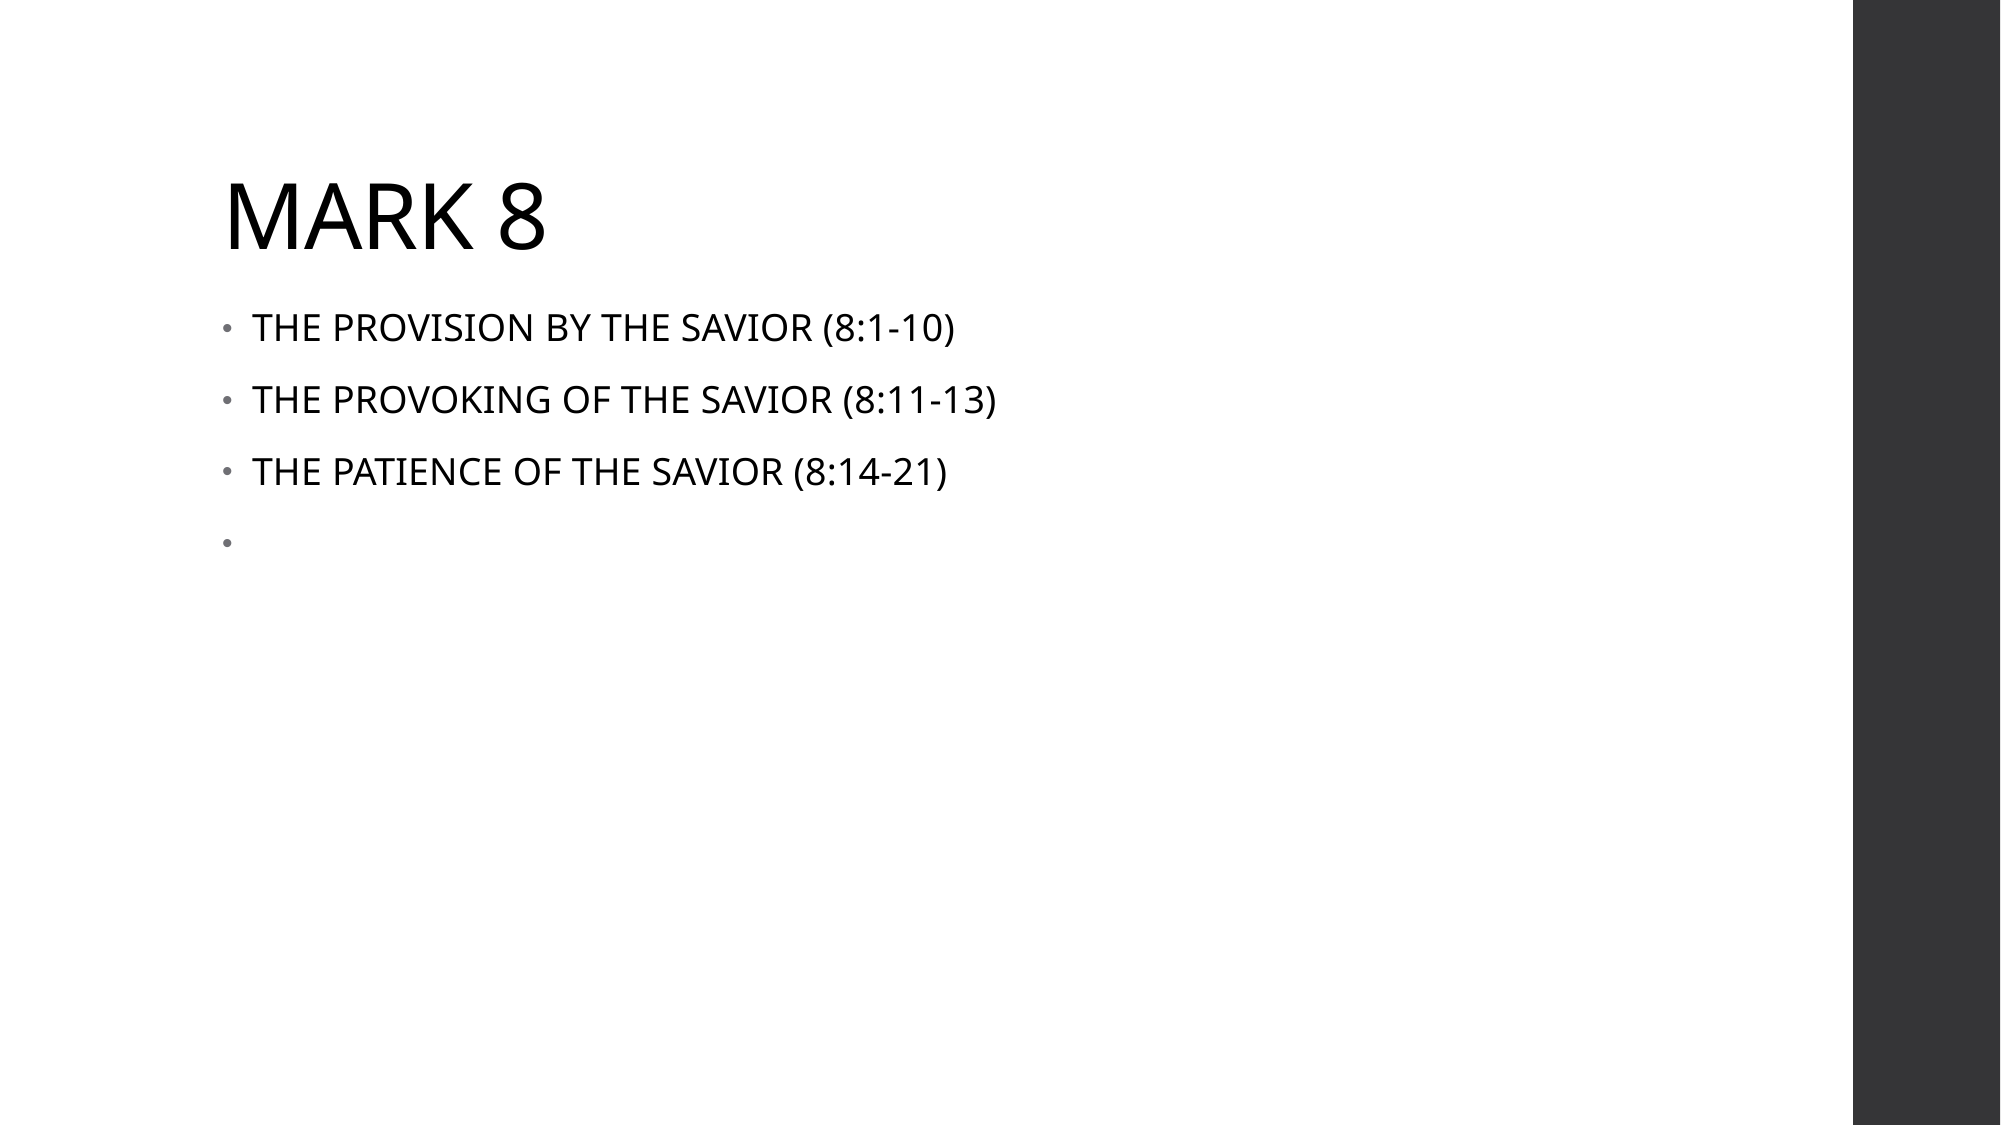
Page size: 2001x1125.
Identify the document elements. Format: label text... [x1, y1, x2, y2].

list THE PROVISION BY THE SAVIOR (8:1-10) THE PROVOKING OF THE SAVIOR (8:11-13) THE PATIENCE OF THE SAVIOR (8:14-21) [206, 299, 1617, 1014]
title MARK 8 [206, 60, 1797, 278]
